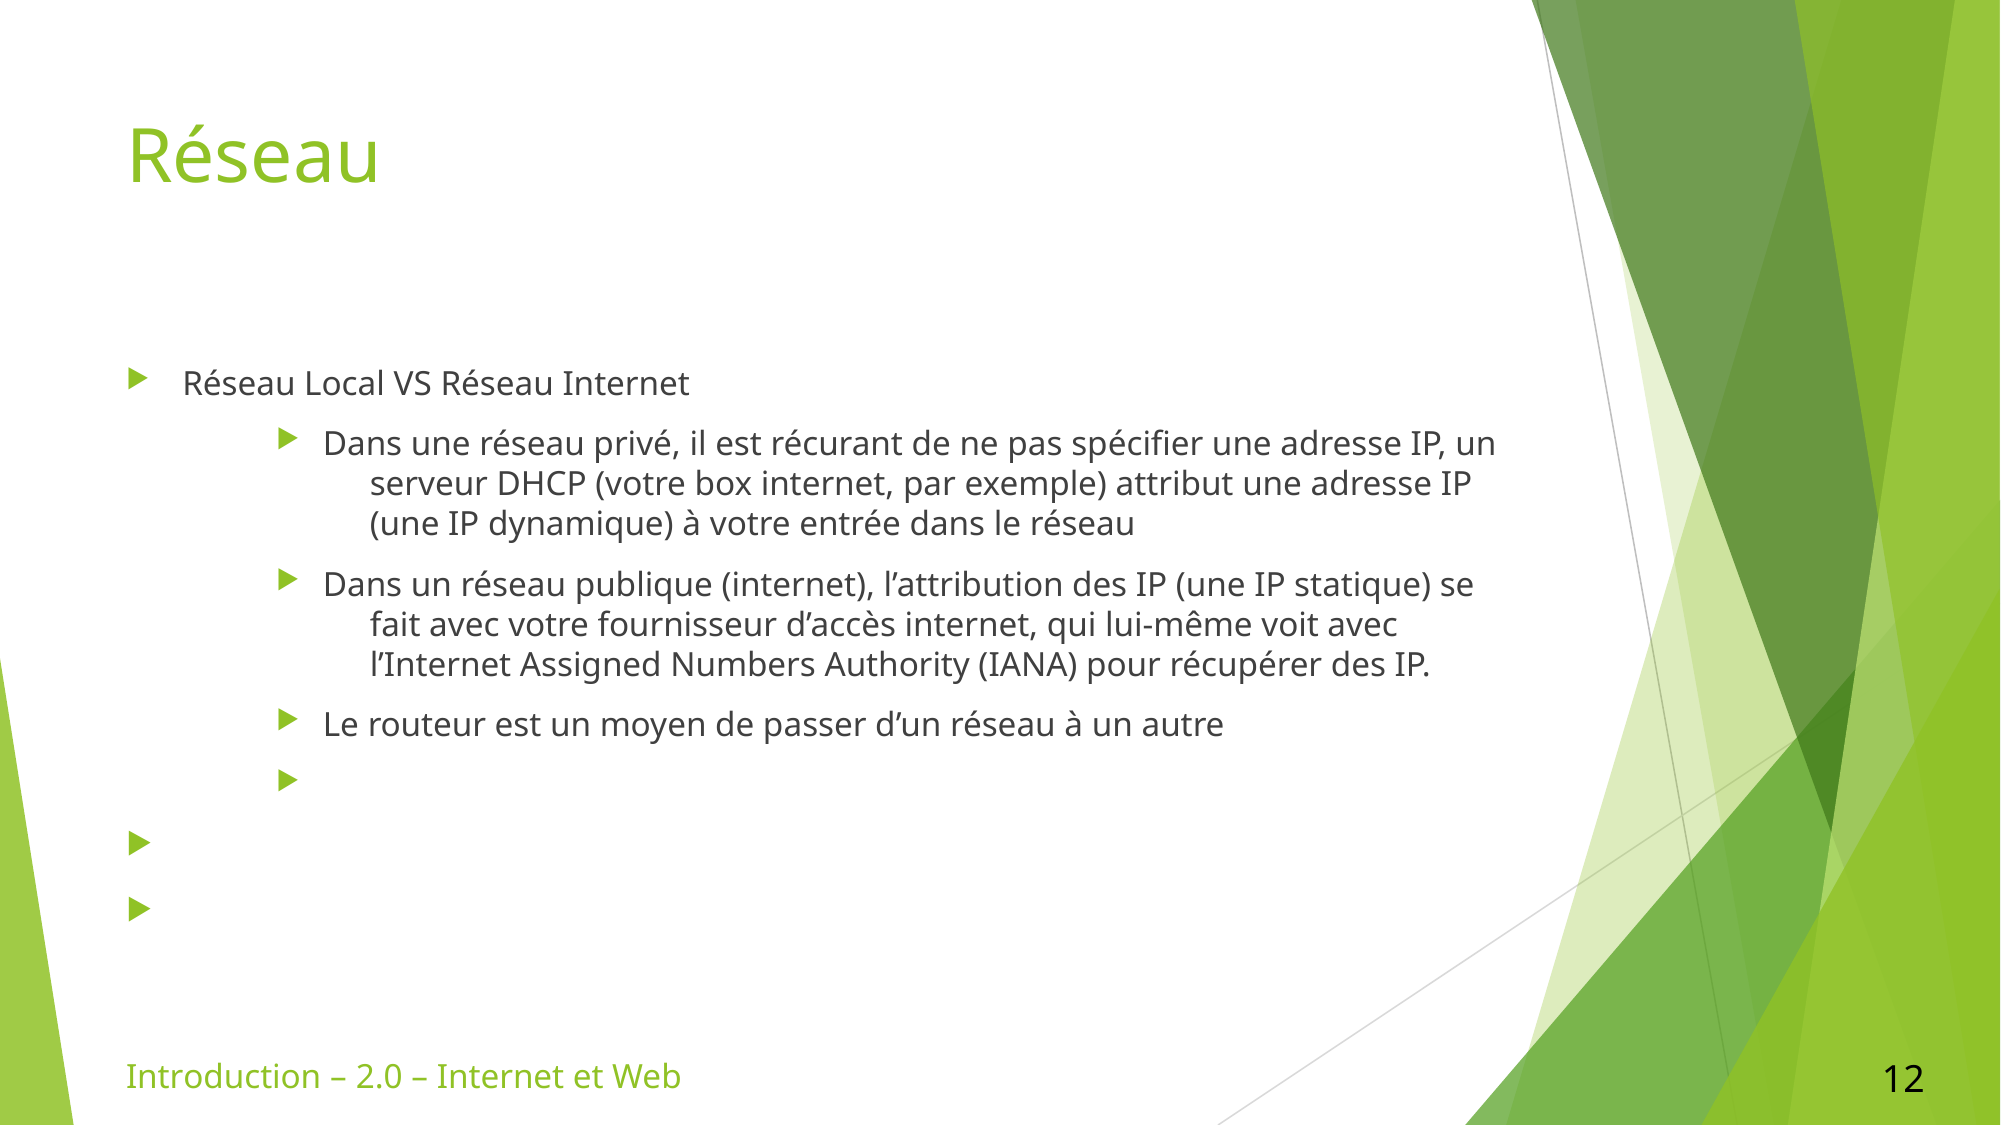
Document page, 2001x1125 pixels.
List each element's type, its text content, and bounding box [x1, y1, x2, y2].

list Réseau Local VS Réseau Internet Dans une réseau privé, il est récurant de ne pas spécifier une adresse IP, un serveur DHCP (votre box internet, par exemple) attribut une adresse IP (une IP dynamique) à votre entrée dans le réseau Dans un réseau publique (internet), l’attribution des IP (une IP statique) se fait avec votre fournisseur d’accès internet, qui lui-même voit avec l’Internet Assigned Numbers Authority (IANA) pour récupérer des IP. Le routeur est un moyen de passer d’un réseau à un autre [111, 354, 1522, 992]
text_box Introduction – 2.0 – Internet et Web [111, 1047, 1094, 1109]
title Réseau [111, 99, 1522, 317]
text_box [1866, 1047, 1979, 1108]
